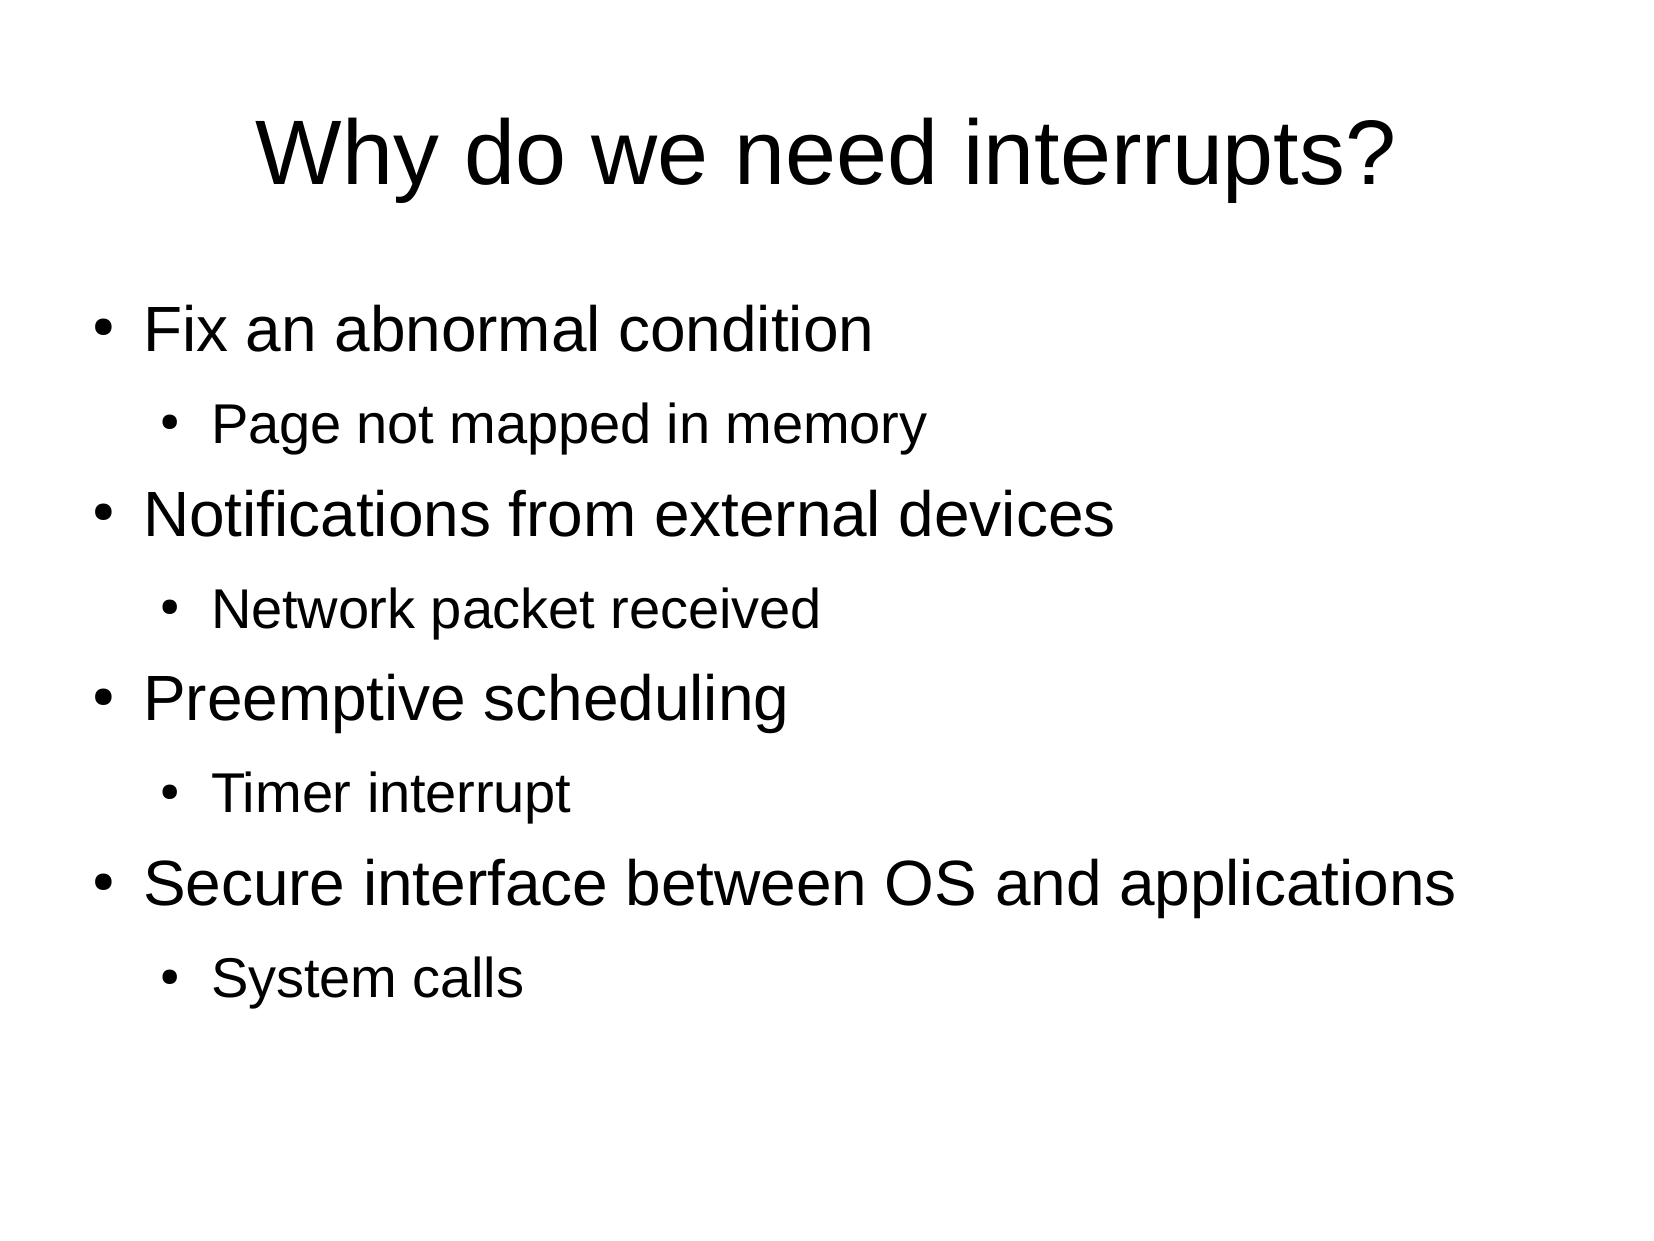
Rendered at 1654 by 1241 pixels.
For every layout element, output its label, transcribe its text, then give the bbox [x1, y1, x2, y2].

list Fix an abnormal condition Page not mapped in memory Notifications from external devices Network packet received Preemptive scheduling Timer interrupt Secure interface between OS and applications System calls [75, 293, 1564, 1013]
title Why do we need interrupts? [82, 49, 1571, 257]
